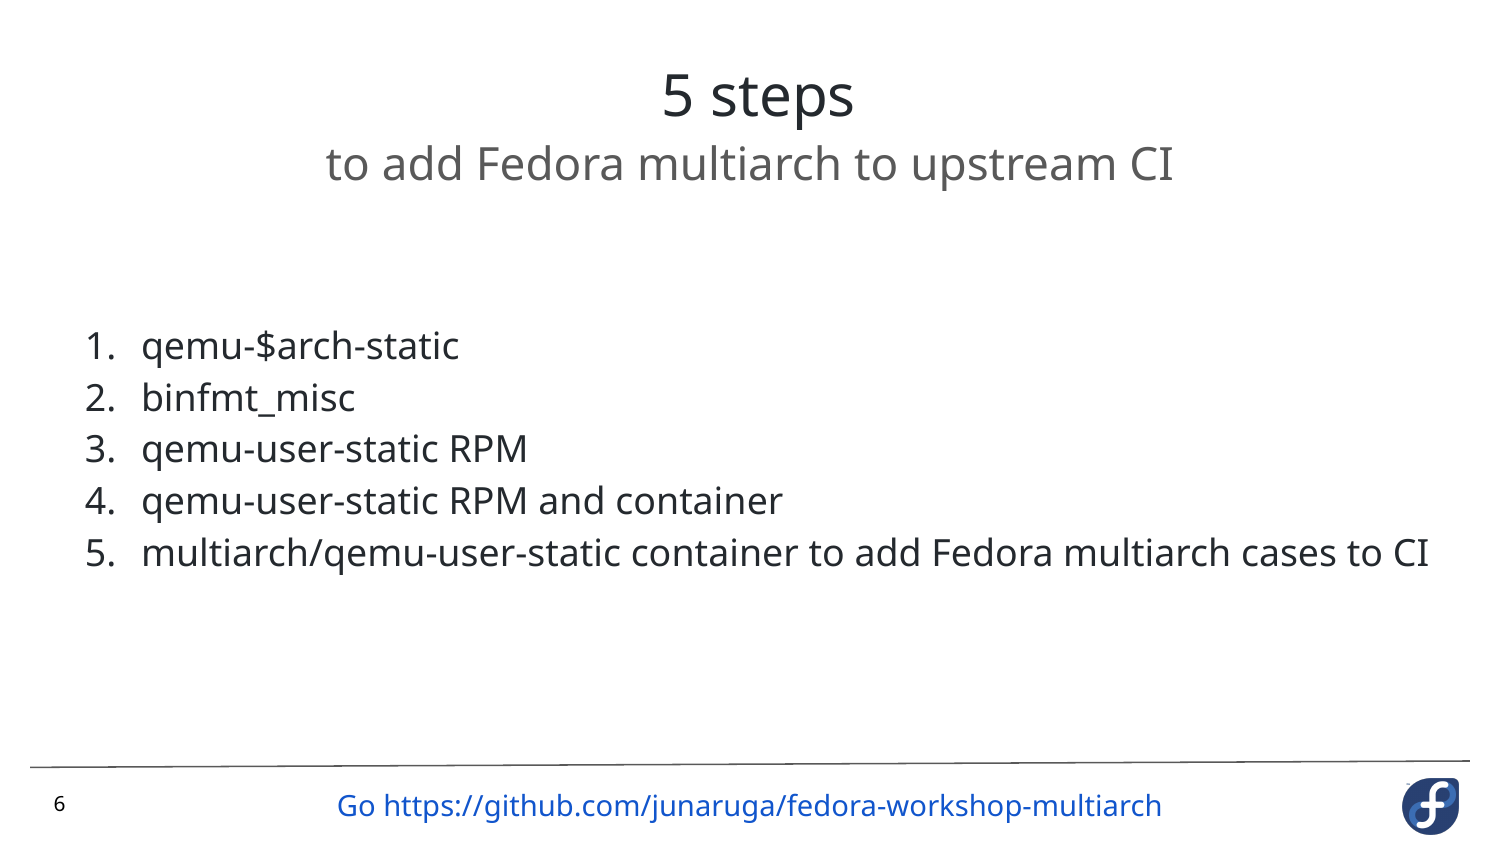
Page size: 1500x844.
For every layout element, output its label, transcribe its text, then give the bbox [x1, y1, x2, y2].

slide_number Go https://github.com/junaruga/fedora-workshop-multiarch [191, 772, 1309, 837]
title to add Fedora multiarch to upstream CI [51, 119, 1449, 199]
slide_number <number> [38, 772, 104, 837]
list qemu-$arch-static binfmt_misc qemu-user-static RPM qemu-user-static RPM and container multiarch/qemu-user-static container to add Fedora multiarch cases to CI [51, 221, 1449, 750]
picture [1402, 778, 1459, 835]
title 5 steps [30, 43, 1488, 138]
